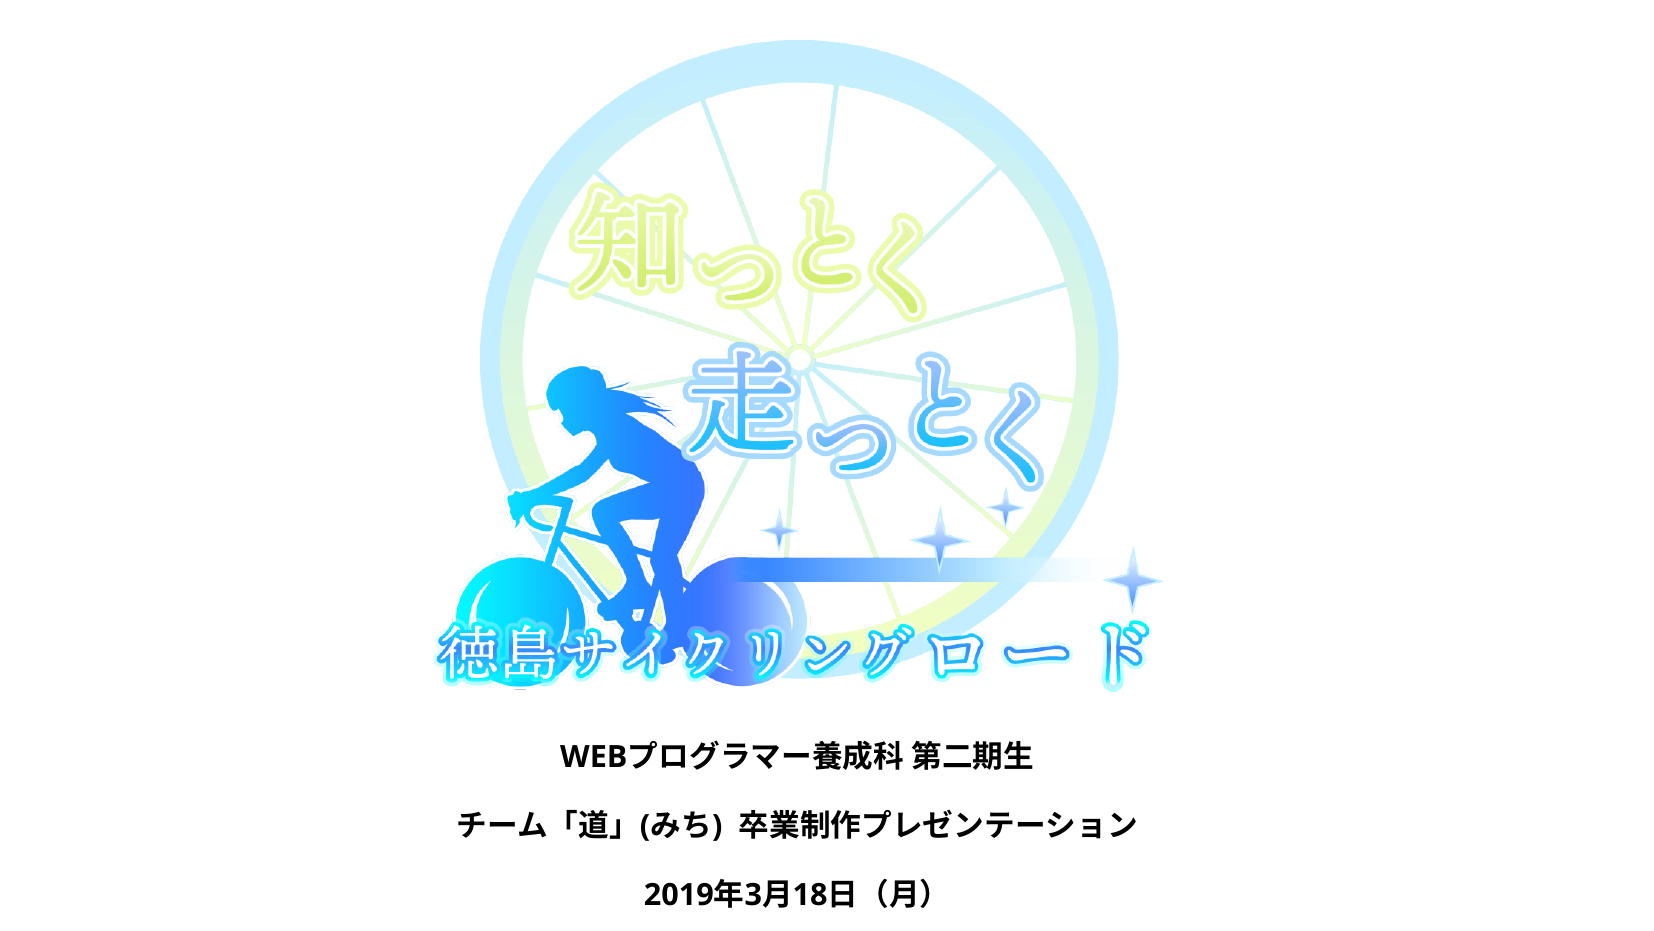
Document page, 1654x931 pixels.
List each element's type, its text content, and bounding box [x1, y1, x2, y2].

picture [428, 0, 1170, 730]
list WEBプログラマー養成科 第二期生 チーム「道」(みち) 卒業制作プレゼンテーション 2019年3月18日（月） [212, 732, 1382, 916]
